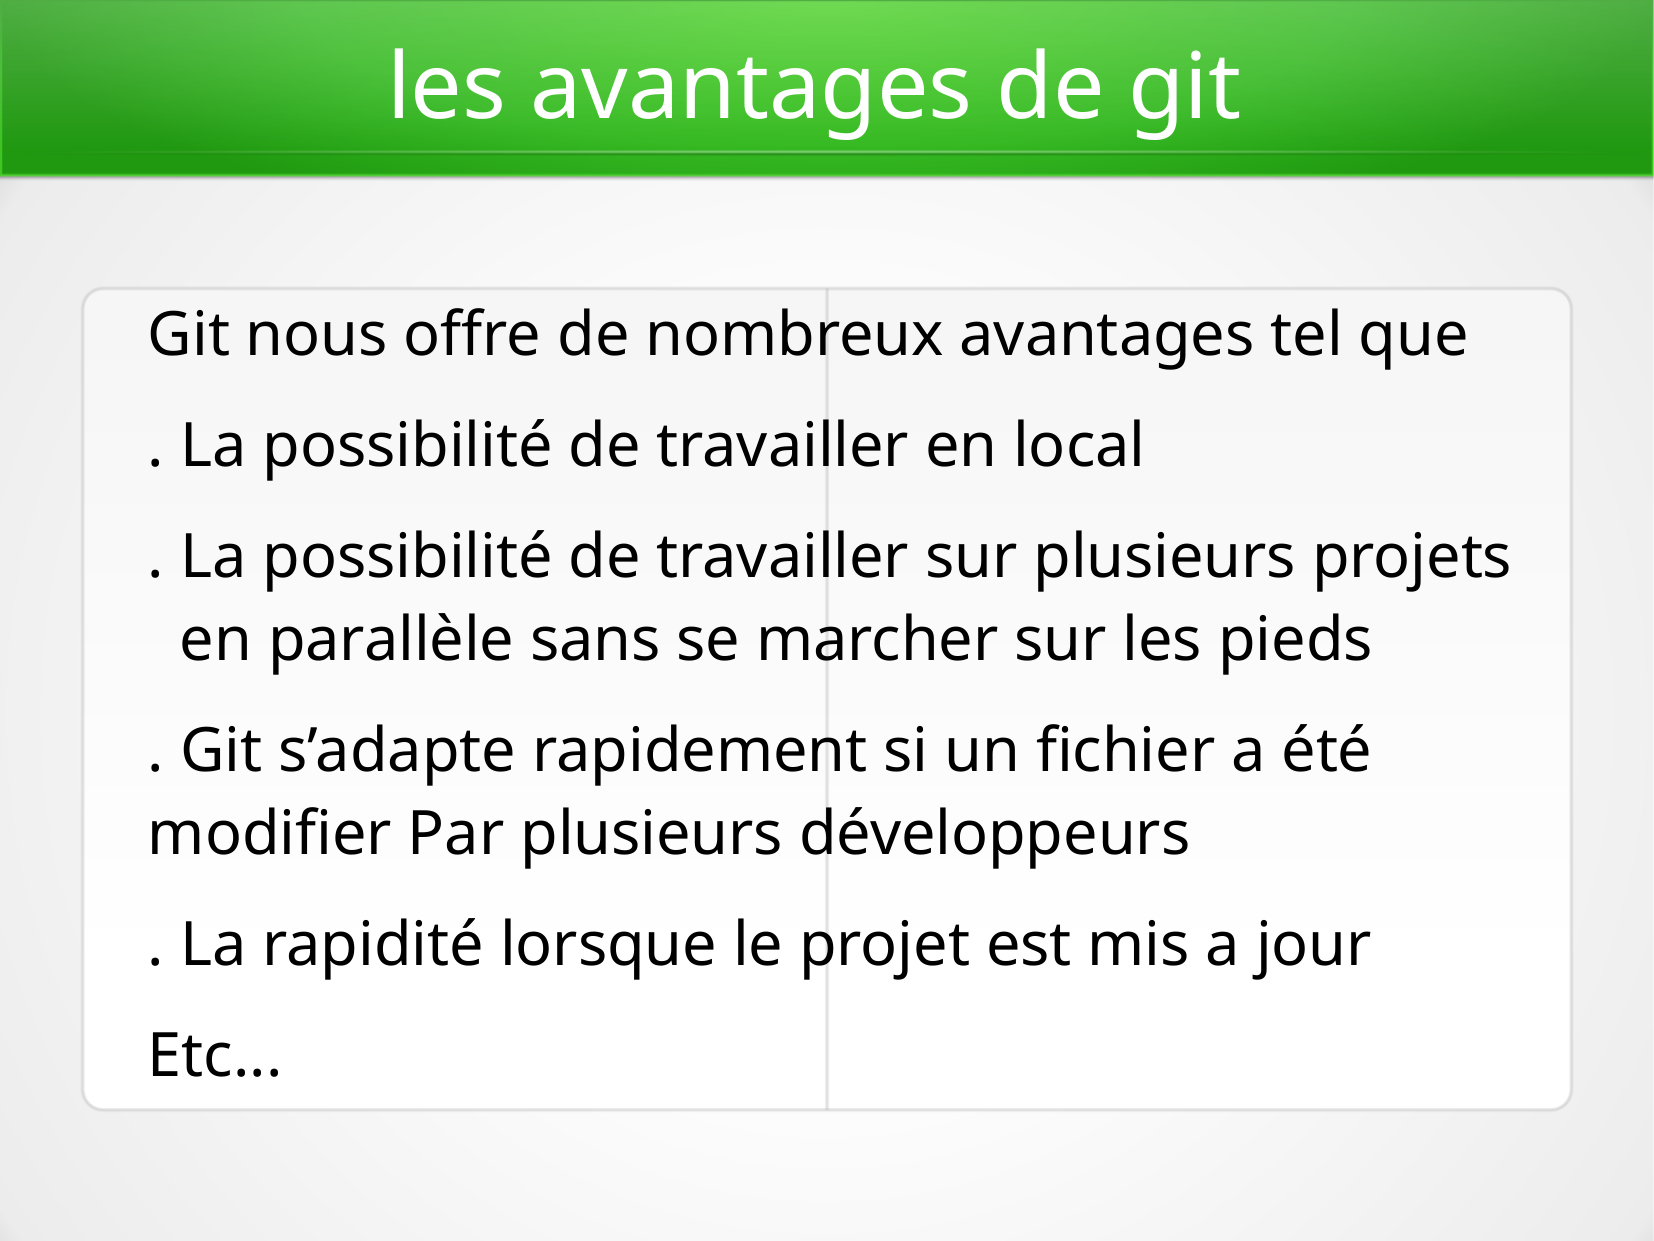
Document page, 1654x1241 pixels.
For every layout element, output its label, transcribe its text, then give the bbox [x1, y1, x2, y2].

list Git nous offre de nombreux avantages tel que . La possibilité de travailler en local . La possibilité de travailler sur plusieurs projets en parallèle sans se marcher sur les pieds . Git s’adapte rapidement si un fichier a été modifier Par plusieurs développeurs . La rapidité lorsque le projet est mis a jour Etc... [82, 290, 1560, 1111]
picture [0, 0, 1654, 1241]
title les avantages de git [82, 0, 1571, 237]
